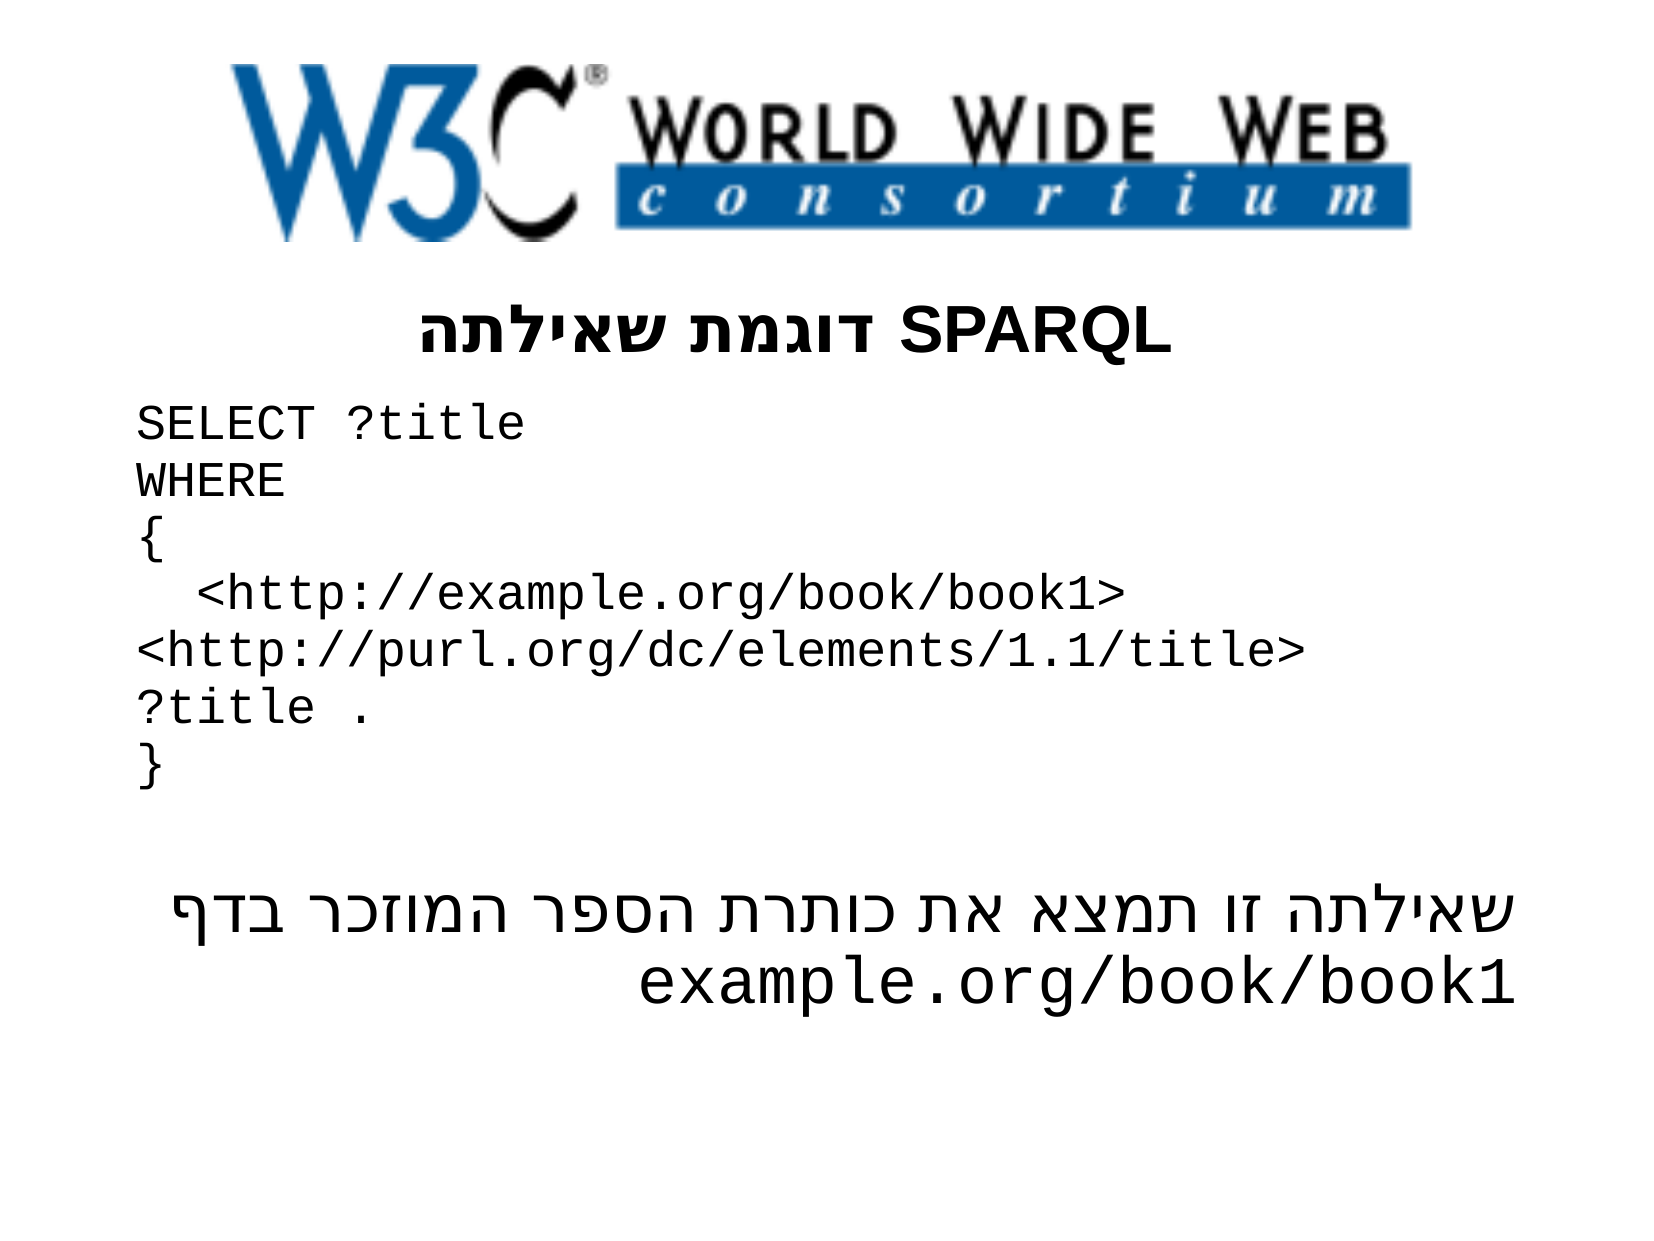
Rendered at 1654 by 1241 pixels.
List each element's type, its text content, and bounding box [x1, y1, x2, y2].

picture [217, 64, 1428, 242]
title ￩ [82, 56, 1571, 250]
list SPARQL דוגמת שאילתה SELECT ?title WHERE { <http://example.org/book/book1> <http://purl.org/dc/elements/1.1/title> ?title . } שאילתה זו תמצא את כותרת הספר המוזכר בדף example.org/book/book1 [82, 290, 1571, 1094]
